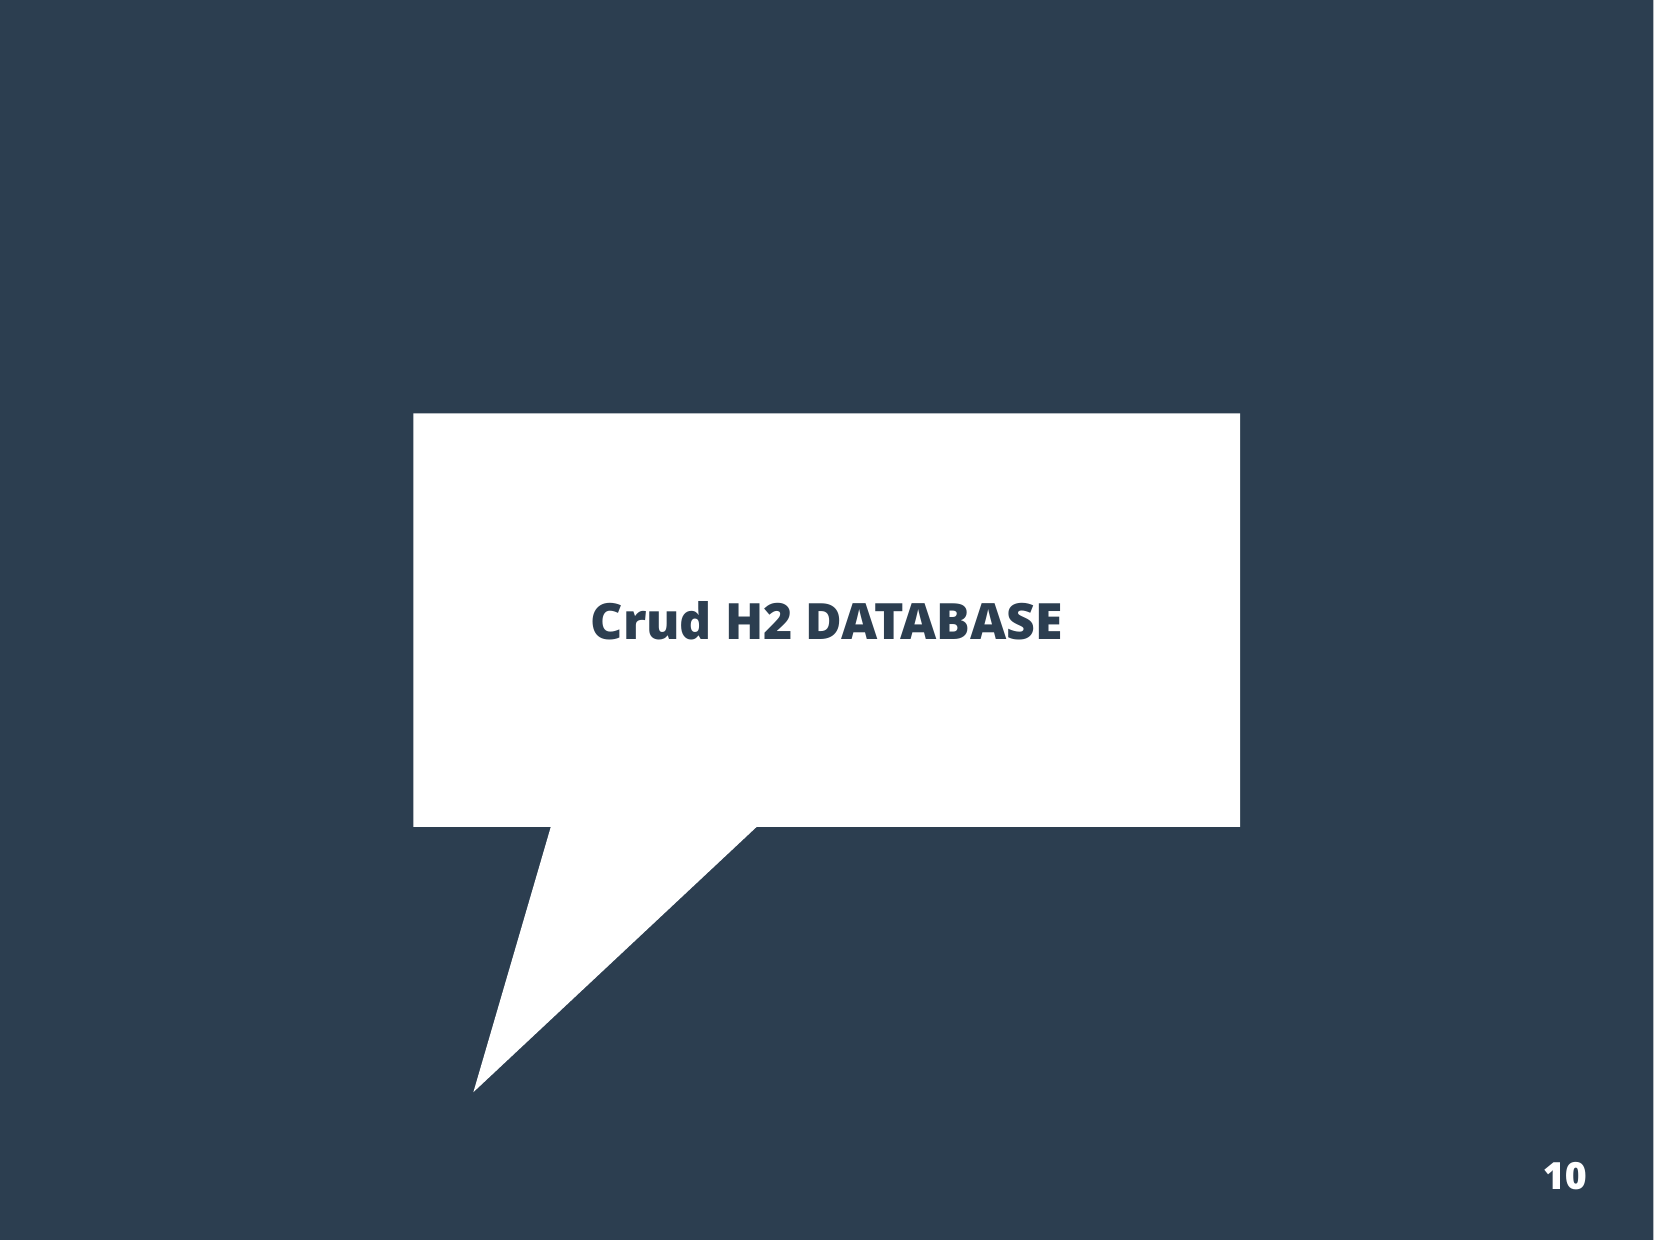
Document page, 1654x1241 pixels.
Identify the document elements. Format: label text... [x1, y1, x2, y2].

title Crud H2 DATABASE [442, 442, 1211, 798]
